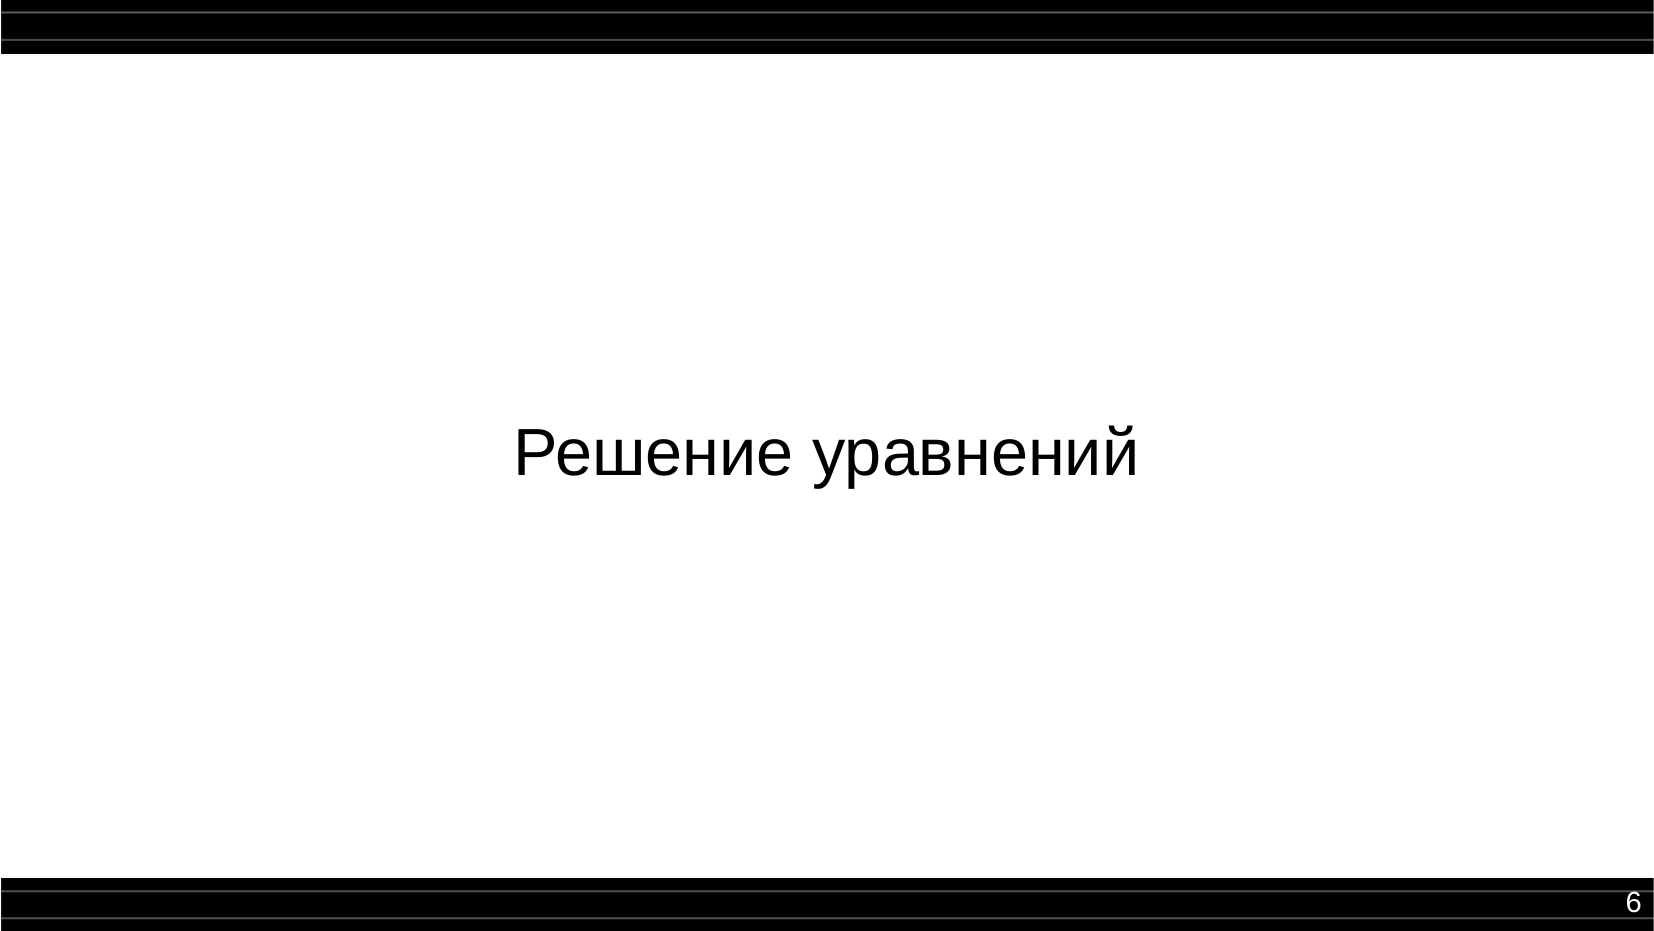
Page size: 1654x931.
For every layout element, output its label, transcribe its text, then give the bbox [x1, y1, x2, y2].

picture [1, 0, 1654, 54]
picture [1, 878, 1654, 931]
subtitle Решение уравнений [82, 92, 1571, 813]
